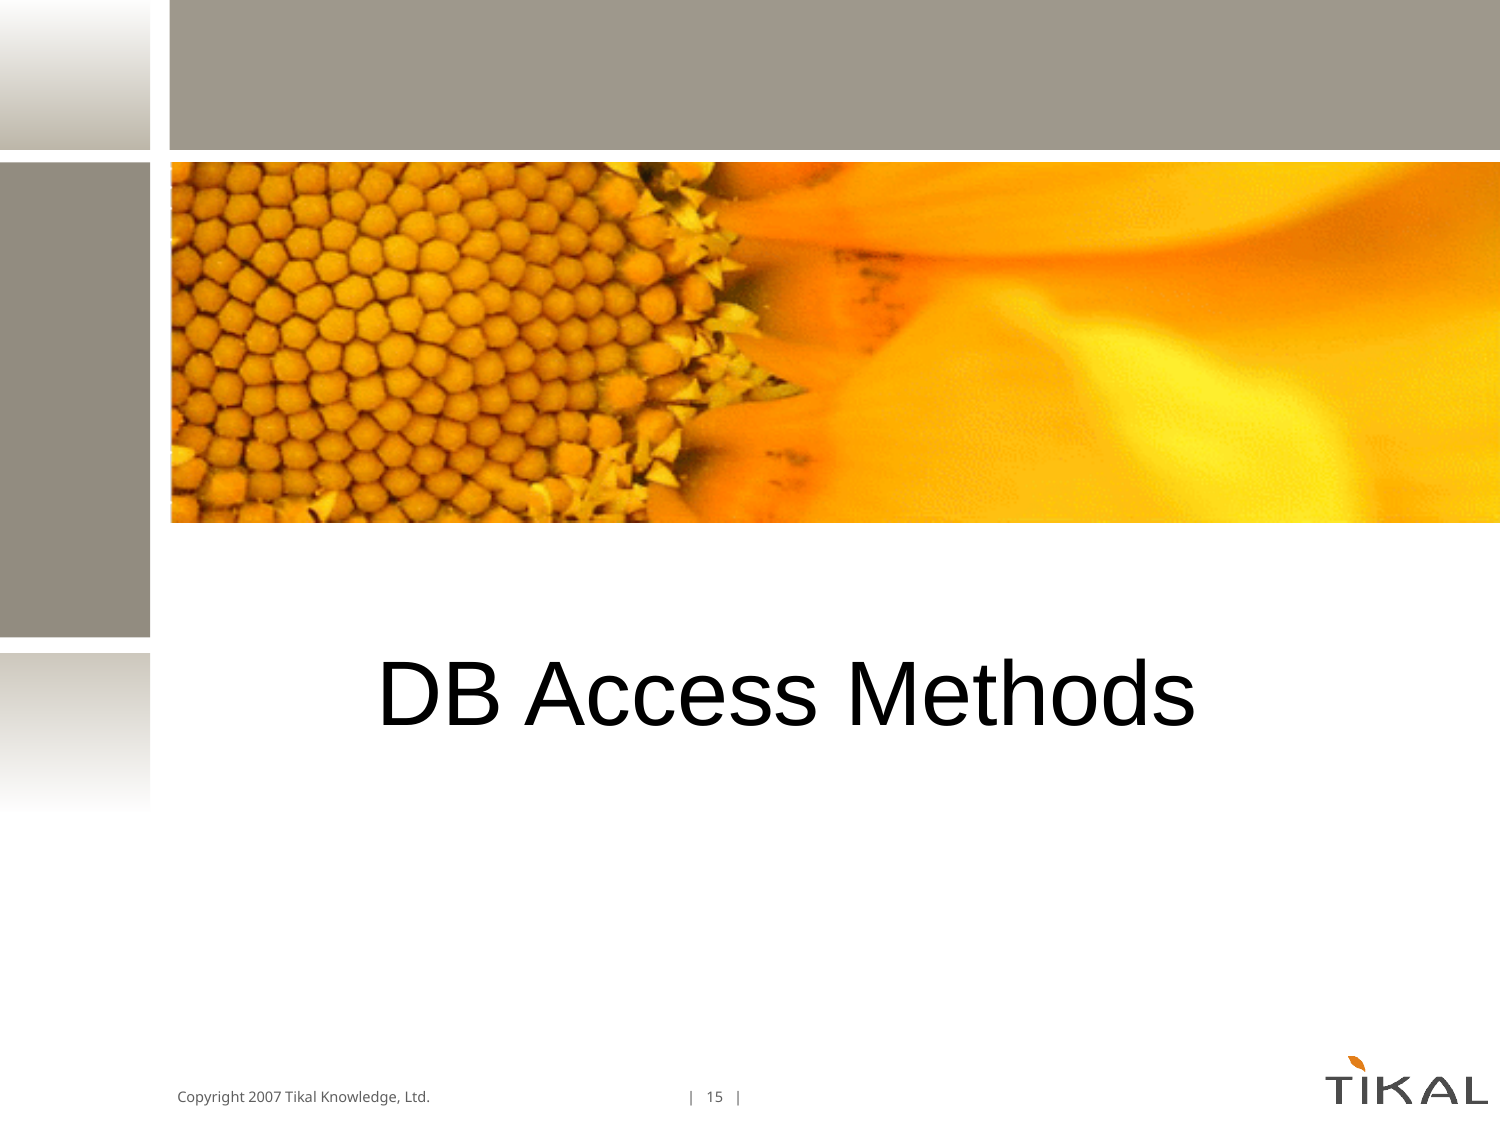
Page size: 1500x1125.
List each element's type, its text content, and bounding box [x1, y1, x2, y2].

picture [1312, 1034, 1500, 1125]
picture [170, 162, 1500, 523]
title DB Access Methods [187, 591, 1388, 797]
